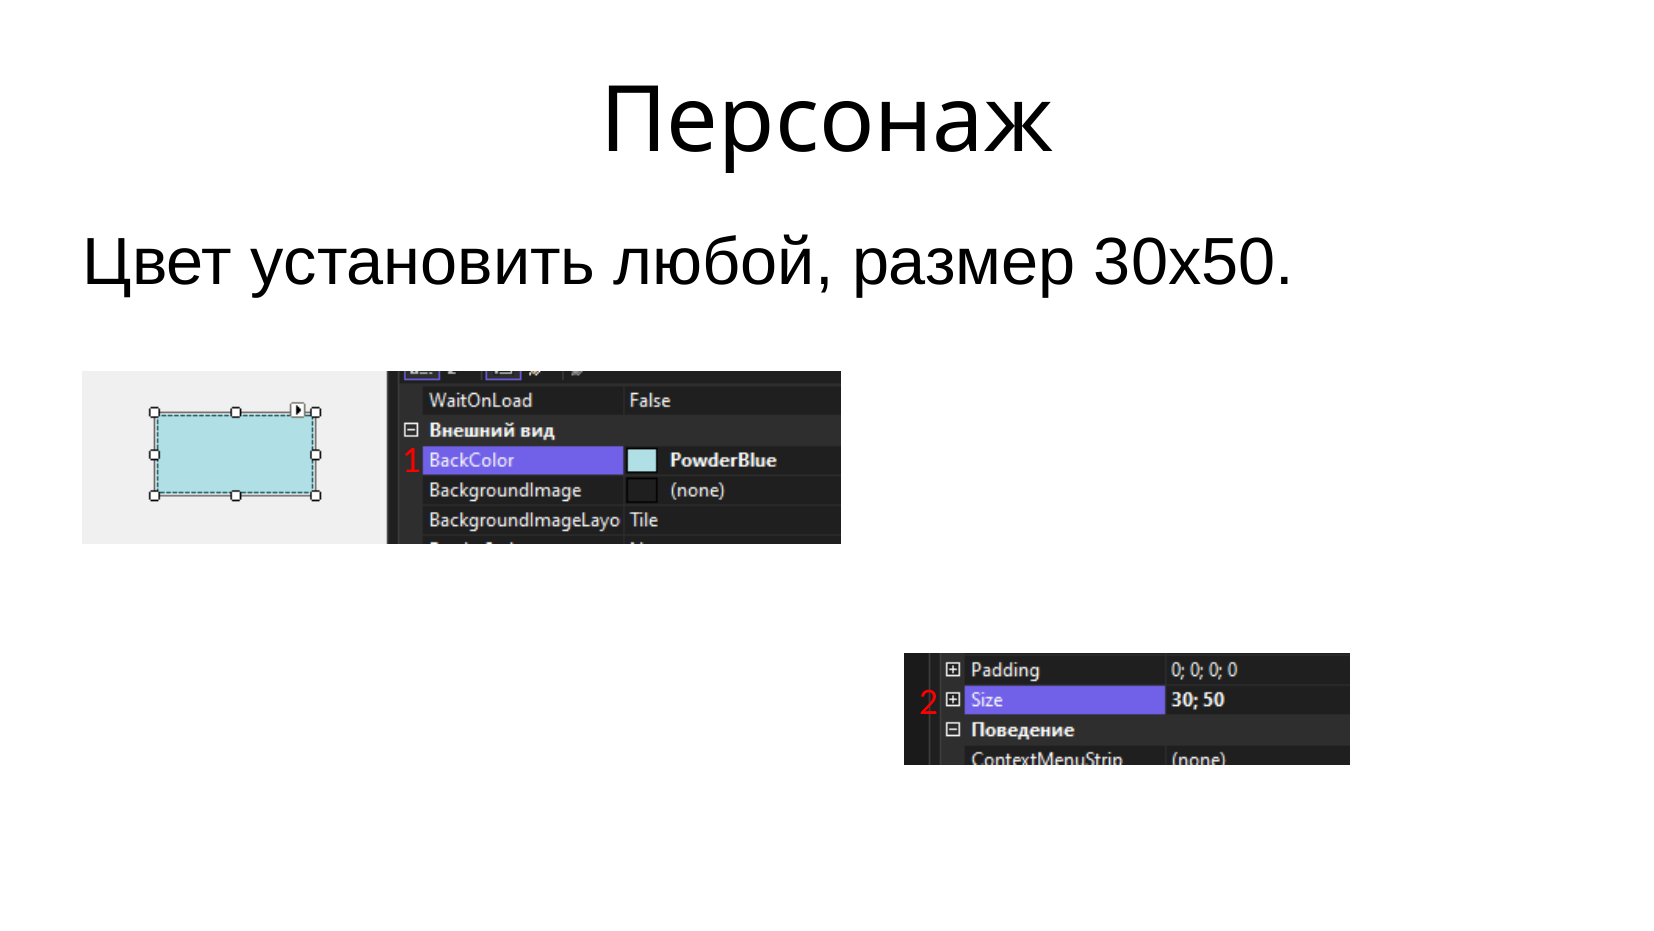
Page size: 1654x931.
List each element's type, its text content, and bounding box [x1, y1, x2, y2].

picture [904, 653, 1350, 765]
picture [82, 371, 841, 544]
list Цвет установить любой, размер 30х50. [82, 217, 1571, 758]
title Персонаж [82, 37, 1571, 193]
text_box 1 [386, 427, 437, 489]
text_box 2 [904, 670, 954, 731]
